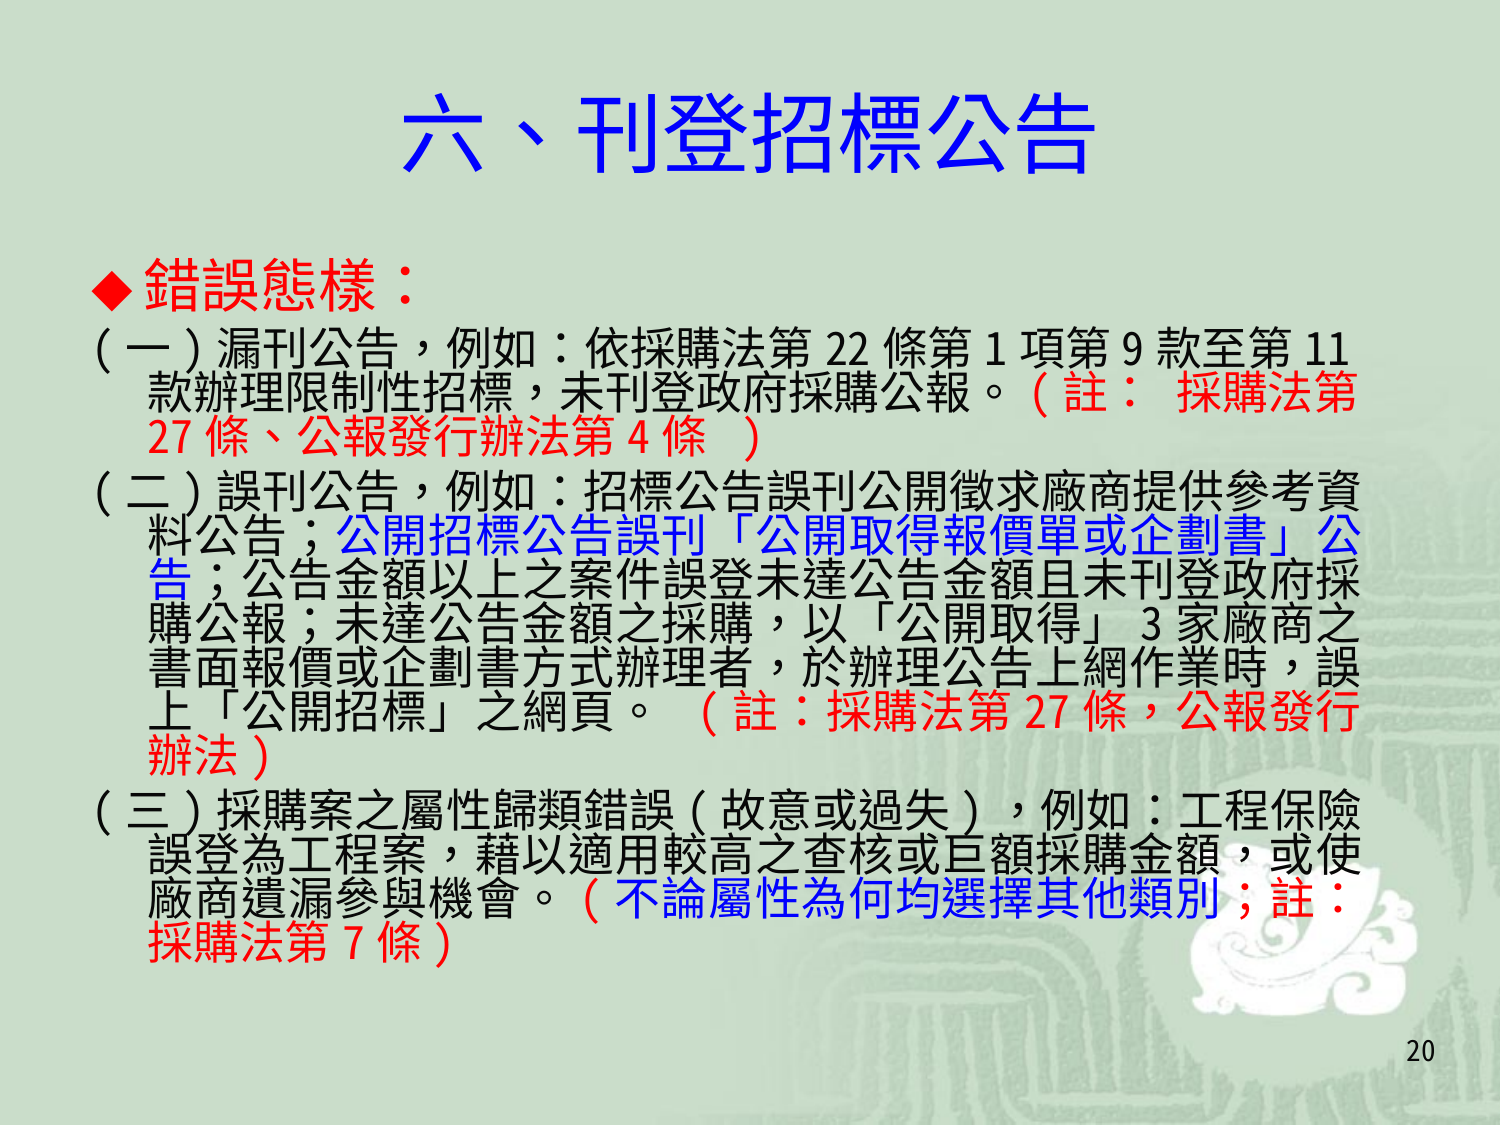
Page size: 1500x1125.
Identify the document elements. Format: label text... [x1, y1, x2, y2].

title 六、刊登招標公告 [49, 37, 1451, 225]
list ◆錯誤態樣： (一)漏刊公告，例如：依採購法第22條第1項第9款至第11款辦理限制性招標，未刊登政府採購公報。(註： 採購法第27條、公報發行辦法第4條 ) (二)誤刊公告，例如：招標公告誤刊公開徵求廠商提供參考資料公告；公開招標公告誤刊「公開取得報價單或企劃書」公告；公告金額以上之案件誤登未達公告金額且未刊登政府採購公報；未達公告金額之採購，以「公開取得」3家廠商之書面報價或企劃書方式辦理者，於辦理公告上網作業時，誤上「公開招標」之網頁。 (註：採購法第27條，公報發行辦法) (三)採購案之屬性歸類錯誤(故意或過失)，例如：工程保險誤登為工程案，藉以適用較高之查核或巨額採購金額，或使廠商遺漏參與機會。(不論屬性為何均選擇其他類別；註：採購法第7條) [76, 255, 1377, 996]
text_box <編號> [1074, 1024, 1451, 1103]
picture [0, 0, 1500, 1125]
